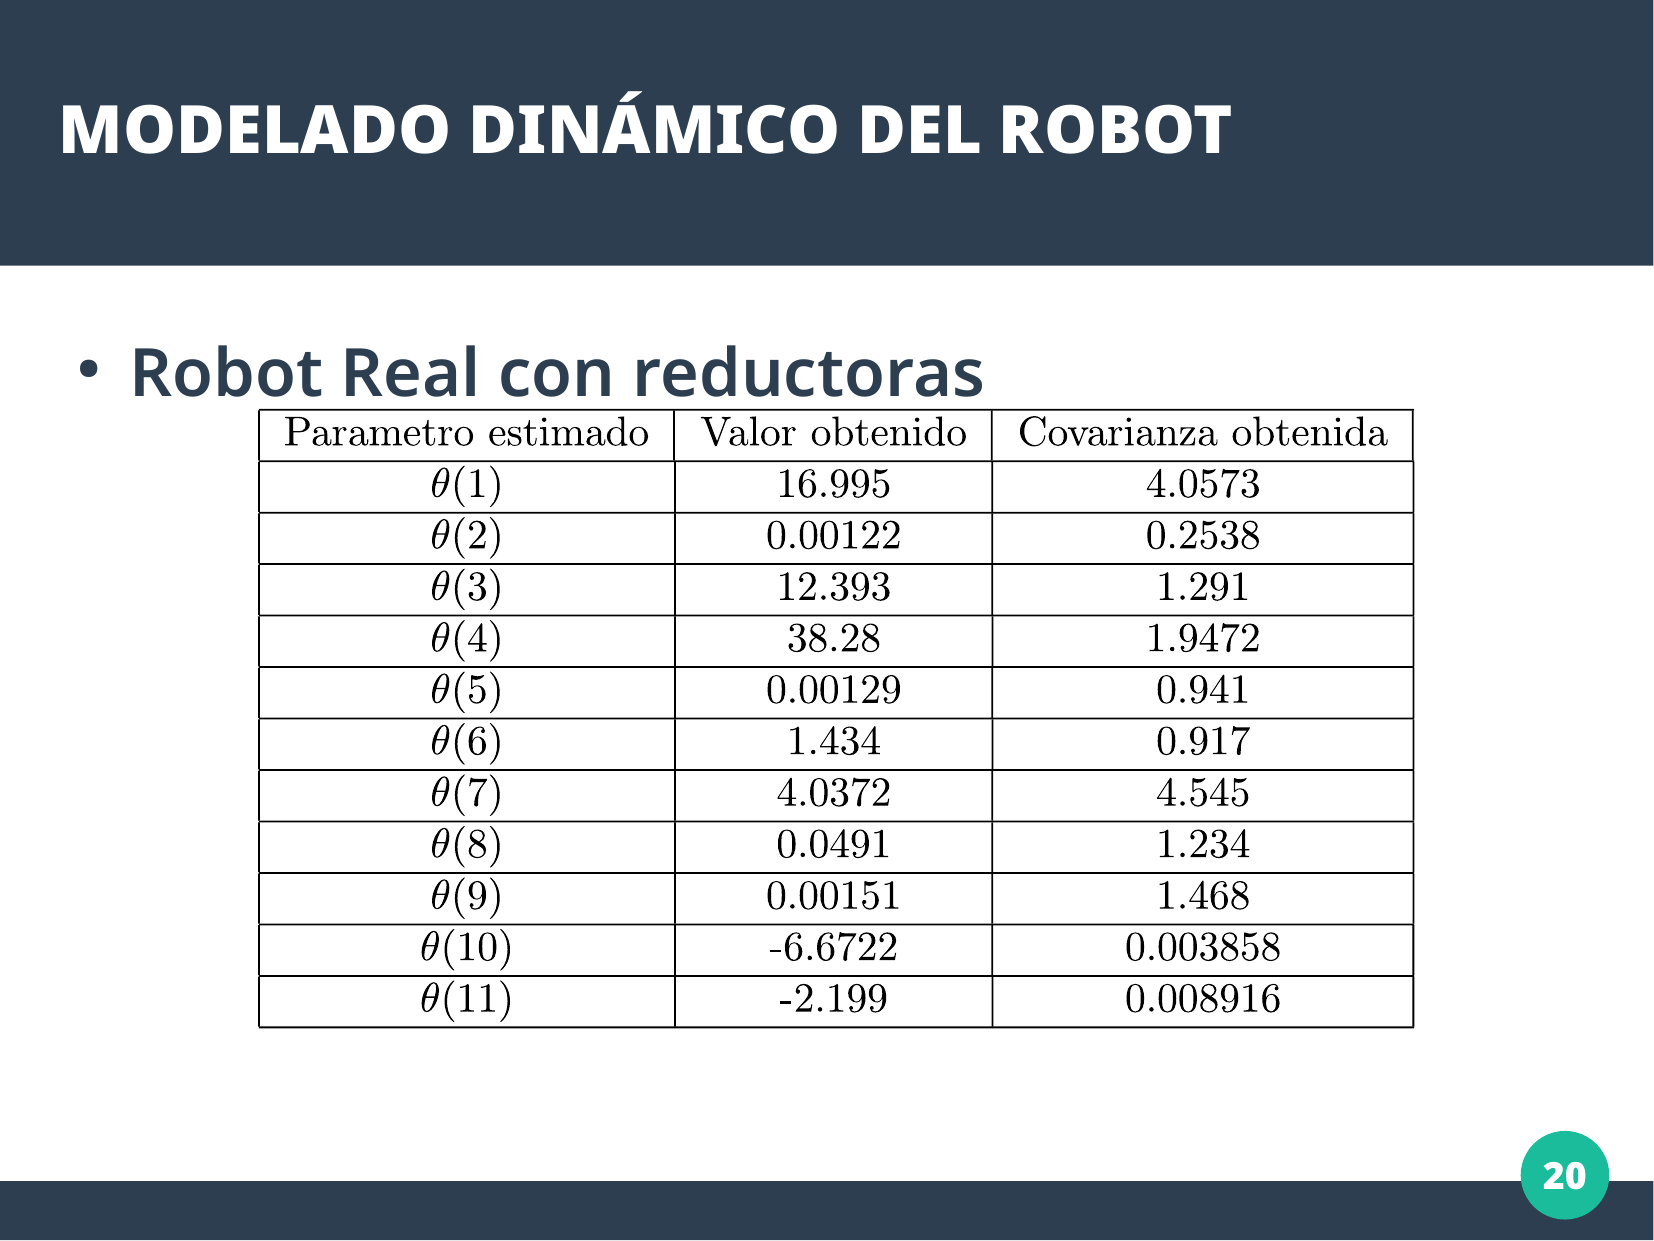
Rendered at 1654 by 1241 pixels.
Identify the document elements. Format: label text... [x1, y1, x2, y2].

text_box [258, 408, 1415, 1029]
title MODELADO DINÁMICO DEL ROBOT [59, 49, 1595, 207]
list Robot Real con reductoras [59, 324, 1595, 1152]
